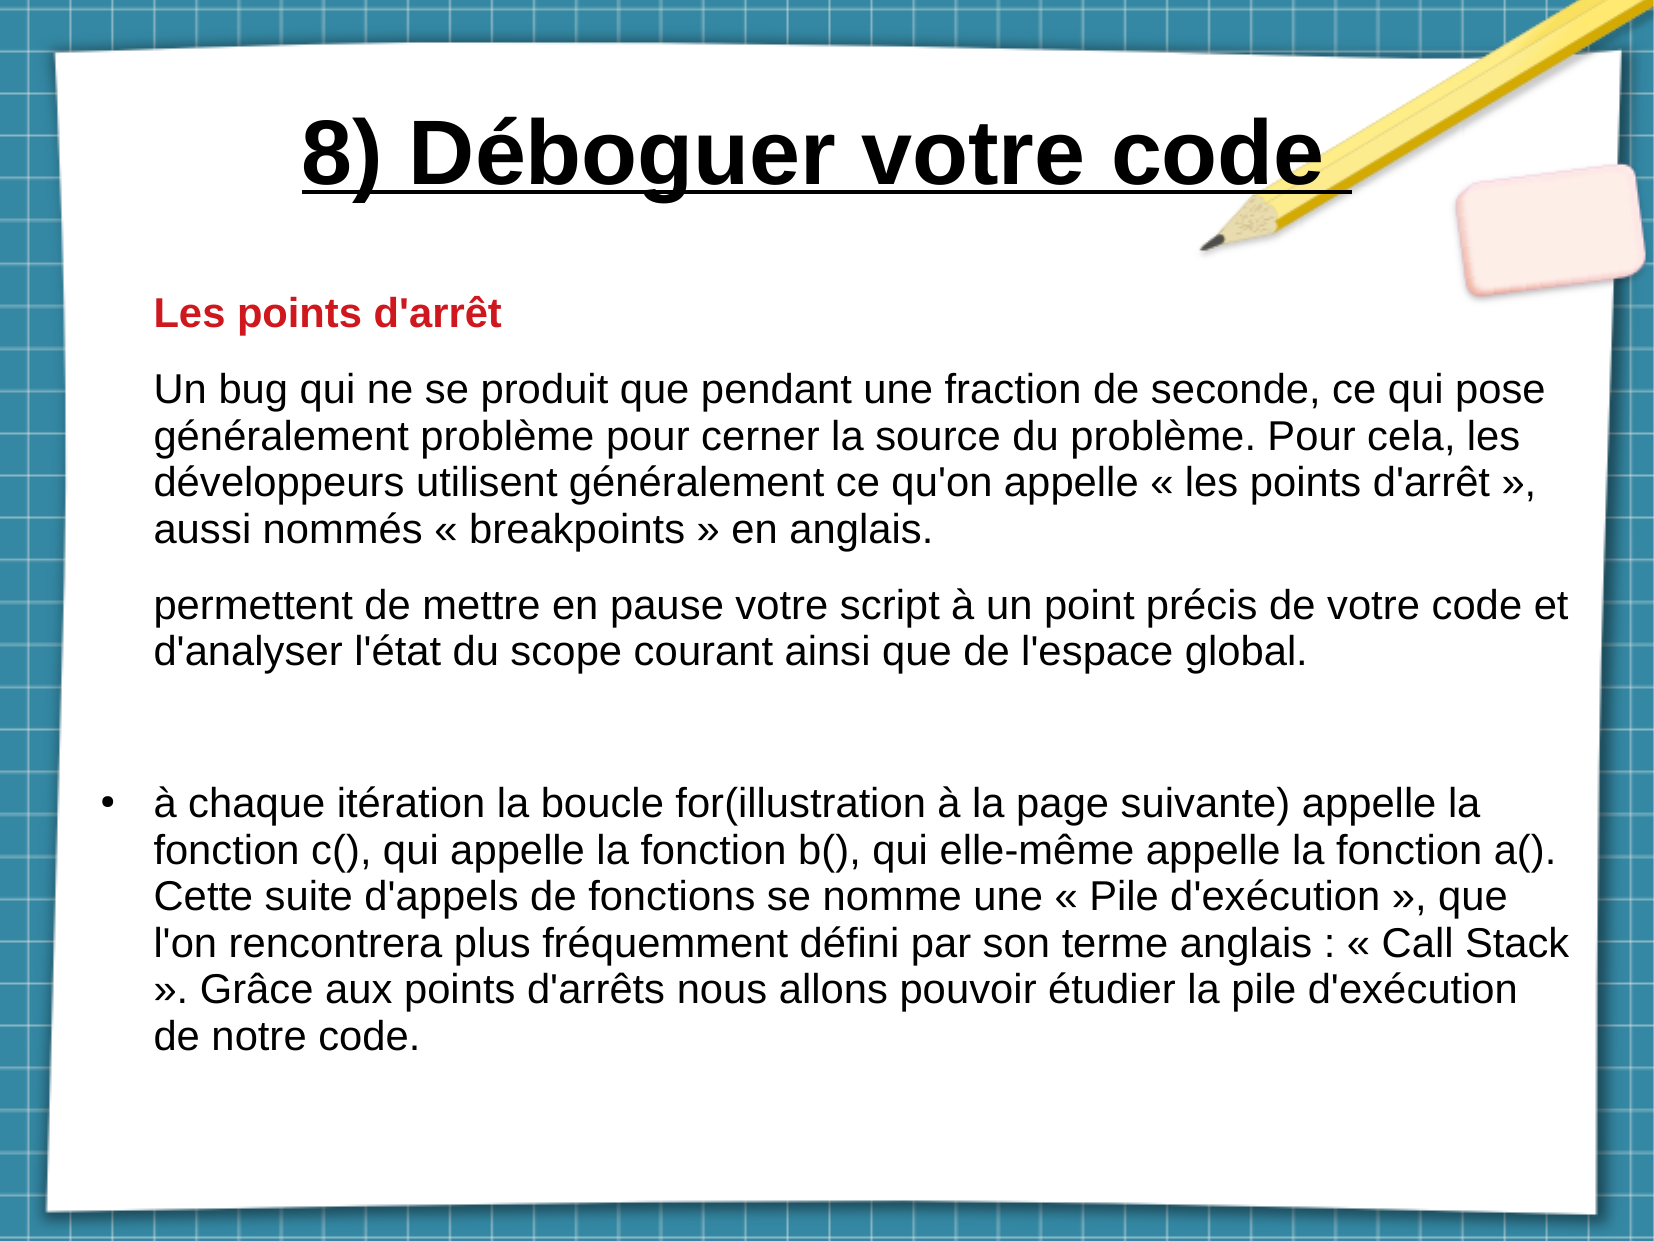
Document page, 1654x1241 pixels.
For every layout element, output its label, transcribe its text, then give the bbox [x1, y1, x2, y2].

list Les points d'arrêt Un bug qui ne se produit que pendant une fraction de seconde, ce qui pose généralement problème pour cerner la source du problème. Pour cela, les développeurs utilisent généralement ce qu'on appelle « les points d'arrêt », aussi nommés « breakpoints » en anglais. permettent de mettre en pause votre script à un point précis de votre code et d'analyser l'état du scope courant ainsi que de l'espace global. à chaque itération la boucle for(illustration à la page suivante) appelle la fonction c(), qui appelle la fonction b(), qui elle-même appelle la fonction a(). Cette suite d'appels de fonctions se nomme une « Pile d'exécution », que l'on rencontrera plus fréquemment défini par son terme anglais : « Call Stack ». Grâce aux points d'arrêts nous allons pouvoir étudier la pile d'exécution de notre code. [82, 290, 1571, 1170]
title 8) Déboguer votre code [82, 49, 1571, 257]
picture [0, 0, 1654, 1241]
